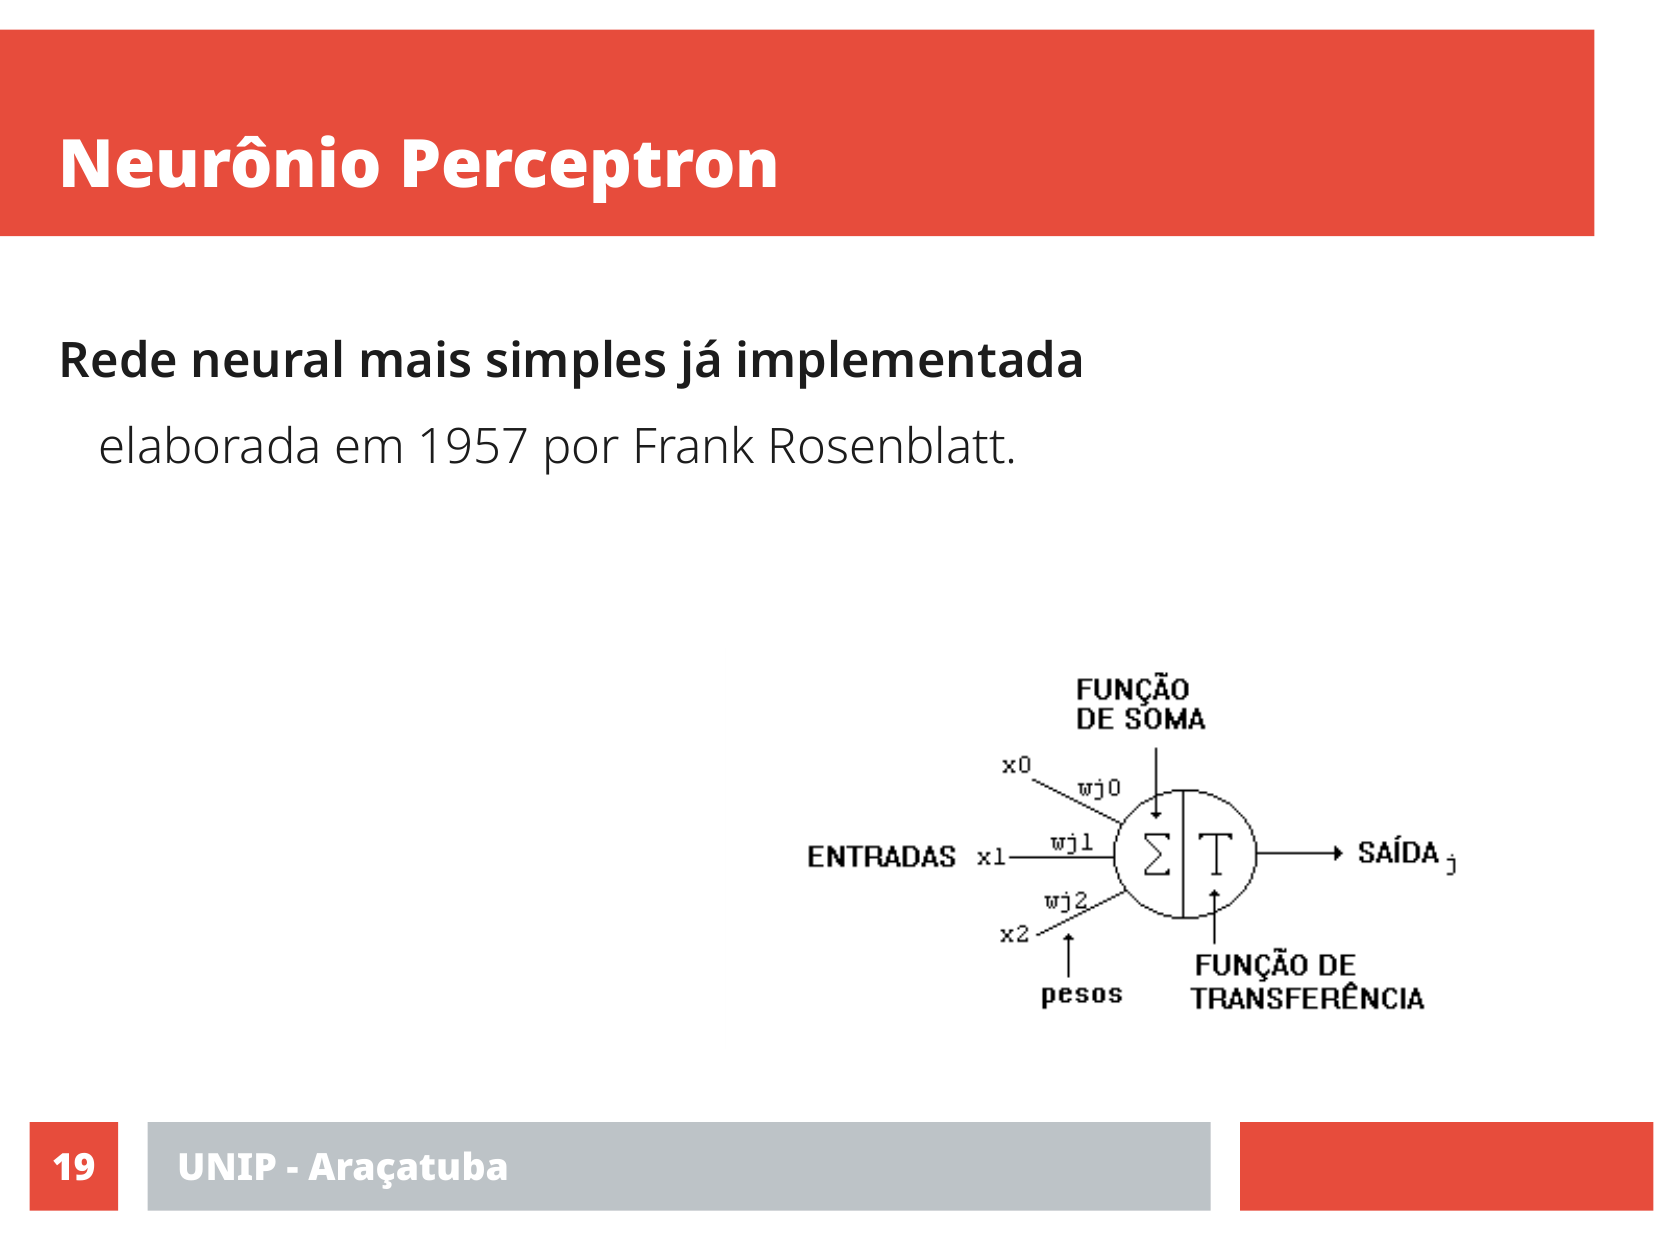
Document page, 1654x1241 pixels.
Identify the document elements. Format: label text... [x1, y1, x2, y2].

list Rede neural mais simples já implementada elaborada em 1957 por Frank Rosenblatt. [59, 324, 1565, 1093]
title Neurônio Perceptron [59, 59, 1595, 207]
picture [724, 648, 1583, 1049]
